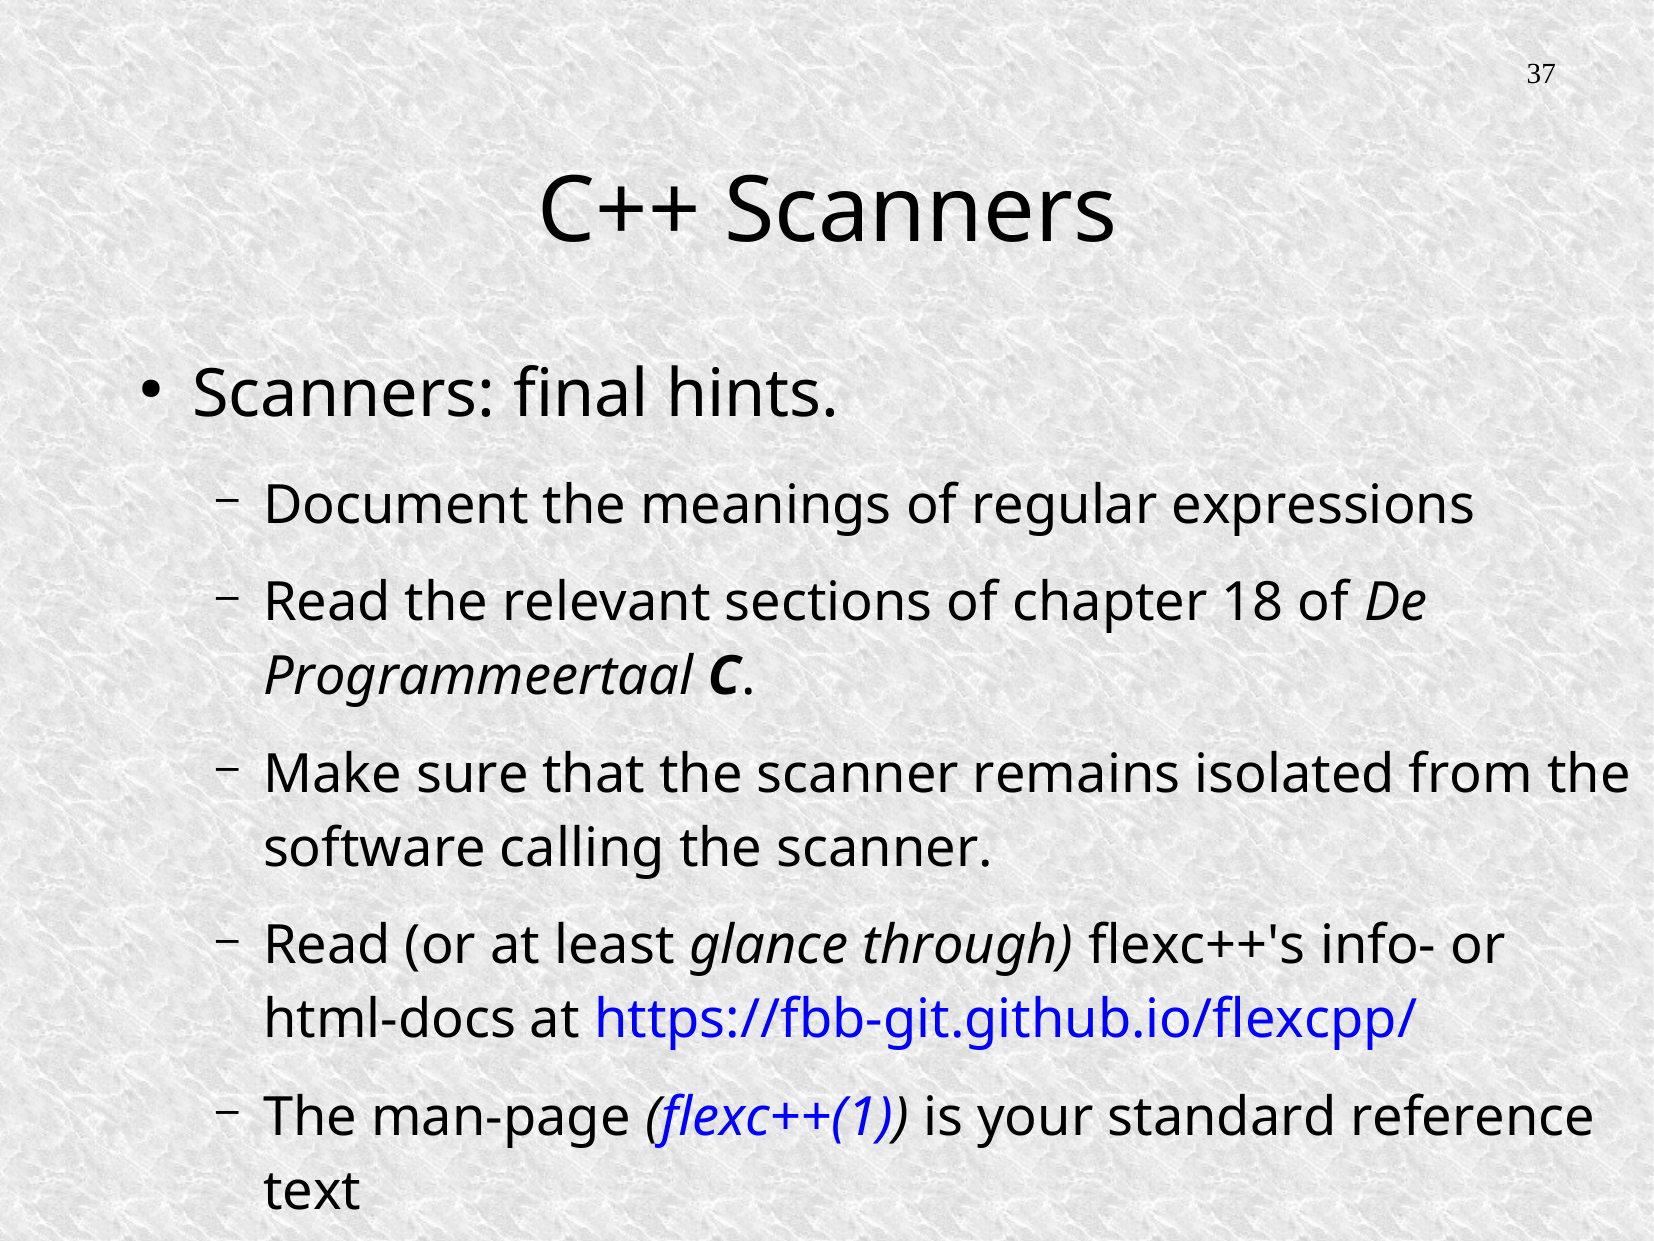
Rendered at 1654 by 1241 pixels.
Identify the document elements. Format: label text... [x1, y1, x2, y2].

picture [0, 0, 1654, 1241]
list Scanners: final hints. Document the meanings of regular expressions Read the relevant sections of chapter 18 of De Programmeertaal C. Make sure that the scanner remains isolated from the software calling the scanner. Read (or at least glance through) flexc++'s info- or html-docs at https://fbb-git.github.io/flexcpp/ The man-page (flexc++(1)) is your standard reference text [121, 344, 1640, 1241]
title C++ Scanners [121, 102, 1534, 311]
